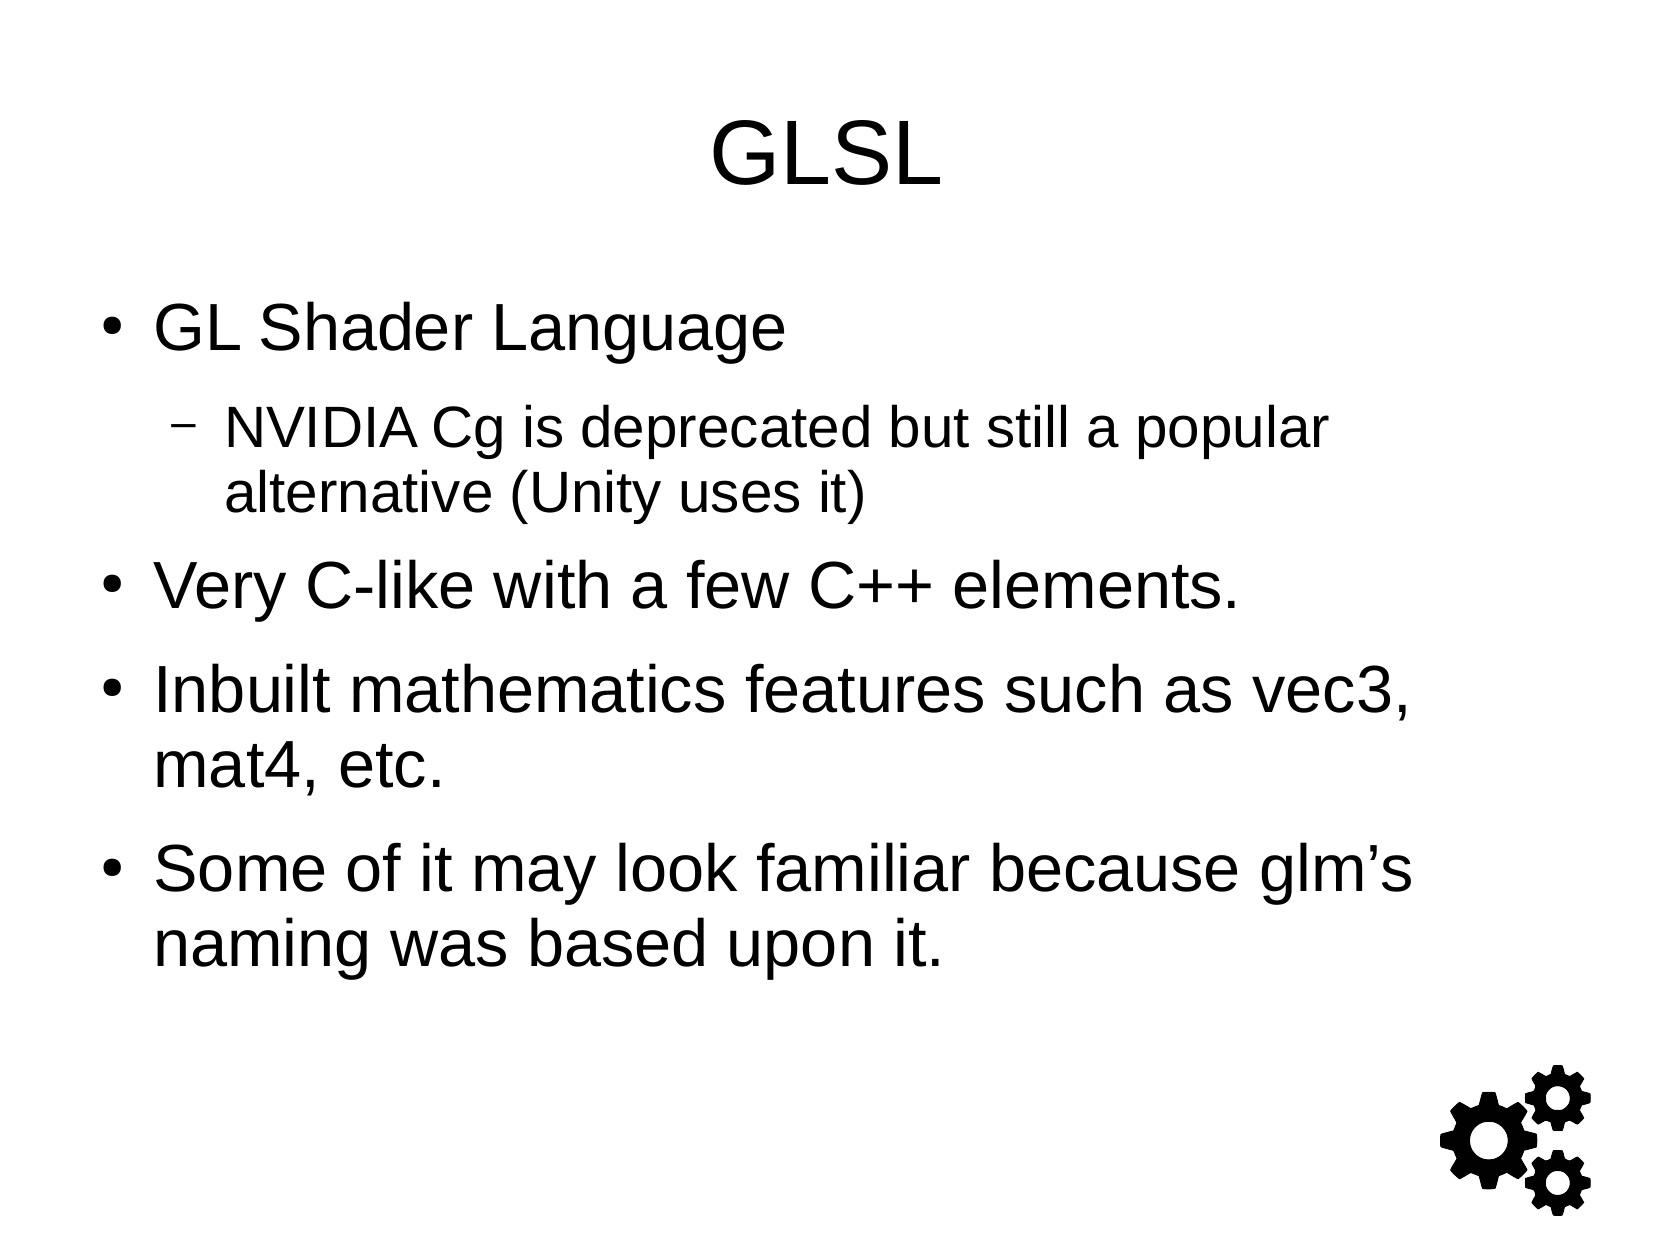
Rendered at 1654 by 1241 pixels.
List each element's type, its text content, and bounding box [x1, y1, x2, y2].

title GLSL [82, 49, 1571, 257]
picture [1440, 1065, 1591, 1216]
list GL Shader Language NVIDIA Cg is deprecated but still a popular alternative (Unity uses it) Very C-like with a few C++ elements. Inbuilt mathematics features such as vec3, mat4, etc. Some of it may look familiar because glm’s naming was based upon it. [82, 290, 1571, 1010]
